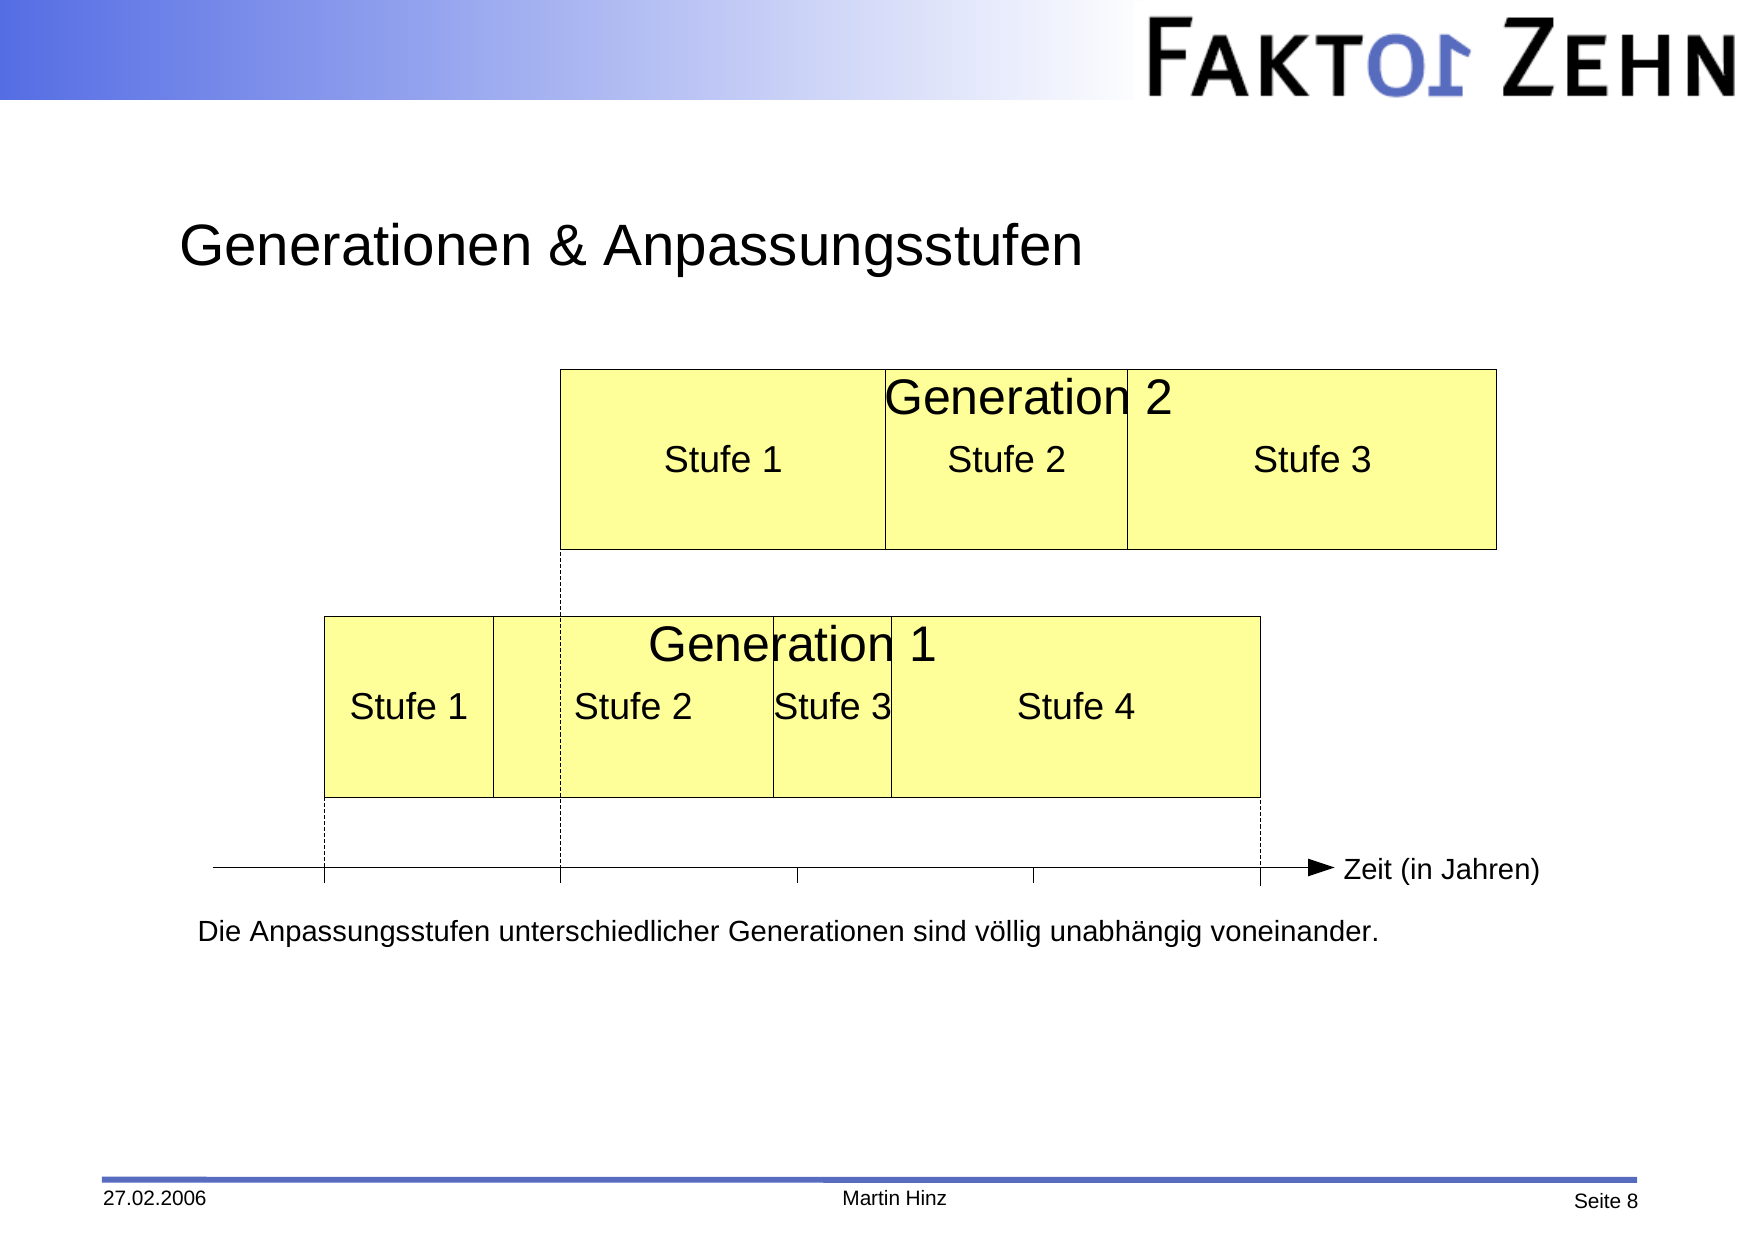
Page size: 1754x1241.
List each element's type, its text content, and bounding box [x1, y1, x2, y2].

text_box Generation 2 [560, 369, 1497, 550]
text_box Die Anpassungsstufen unterschiedlicher Generationen sind völlig unabhängig voneinander. [103, 915, 1639, 1093]
title Generationen & Anpassungsstufen [179, 142, 1576, 349]
picture [1133, 2, 1749, 105]
text_box Zeit (in Jahren) [1343, 852, 1551, 886]
text_box Generation 1 [324, 616, 1261, 798]
